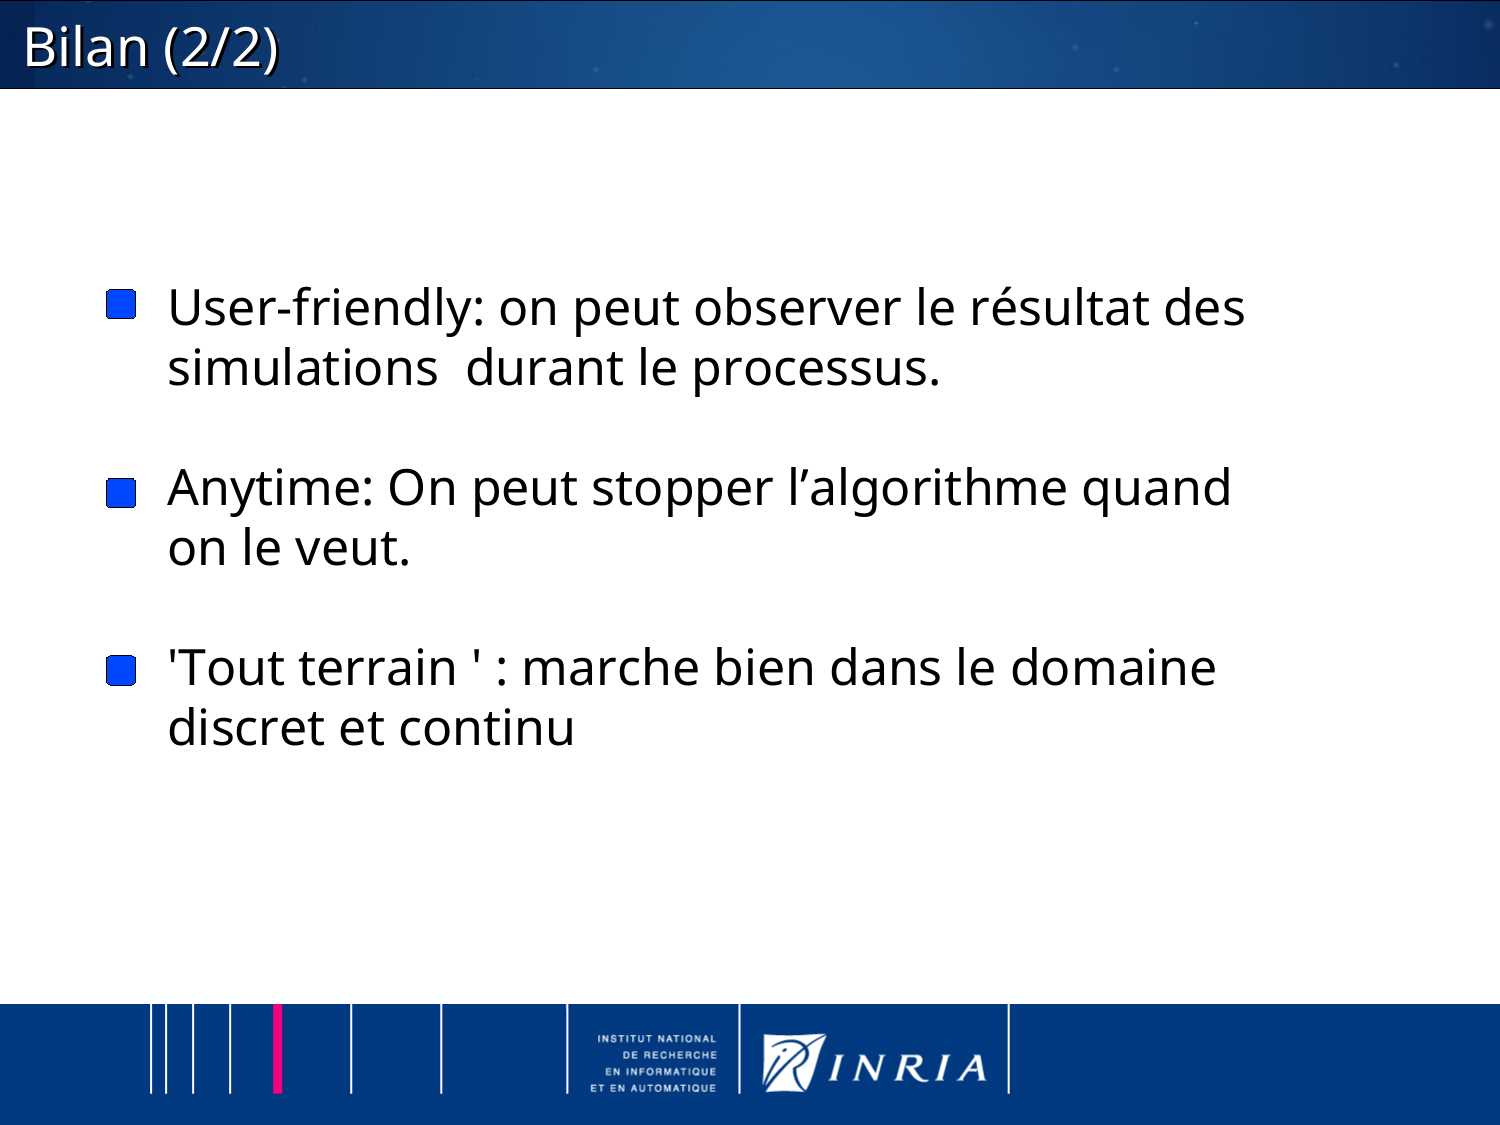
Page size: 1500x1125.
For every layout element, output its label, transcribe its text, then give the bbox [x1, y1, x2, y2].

text_box [106, 655, 136, 686]
text_box User-friendly: on peut observer le résultat des simulations durant le processus. Anytime: On peut stopper l’algorithme quand on le veut. 'Tout terrain ' : marche bien dans le domaine discret et continu [152, 268, 1305, 824]
text_box [106, 478, 136, 508]
text_box Bilan (2/2) [0, 0, 1500, 89]
picture [0, 1004, 1500, 1125]
text_box [106, 289, 136, 319]
